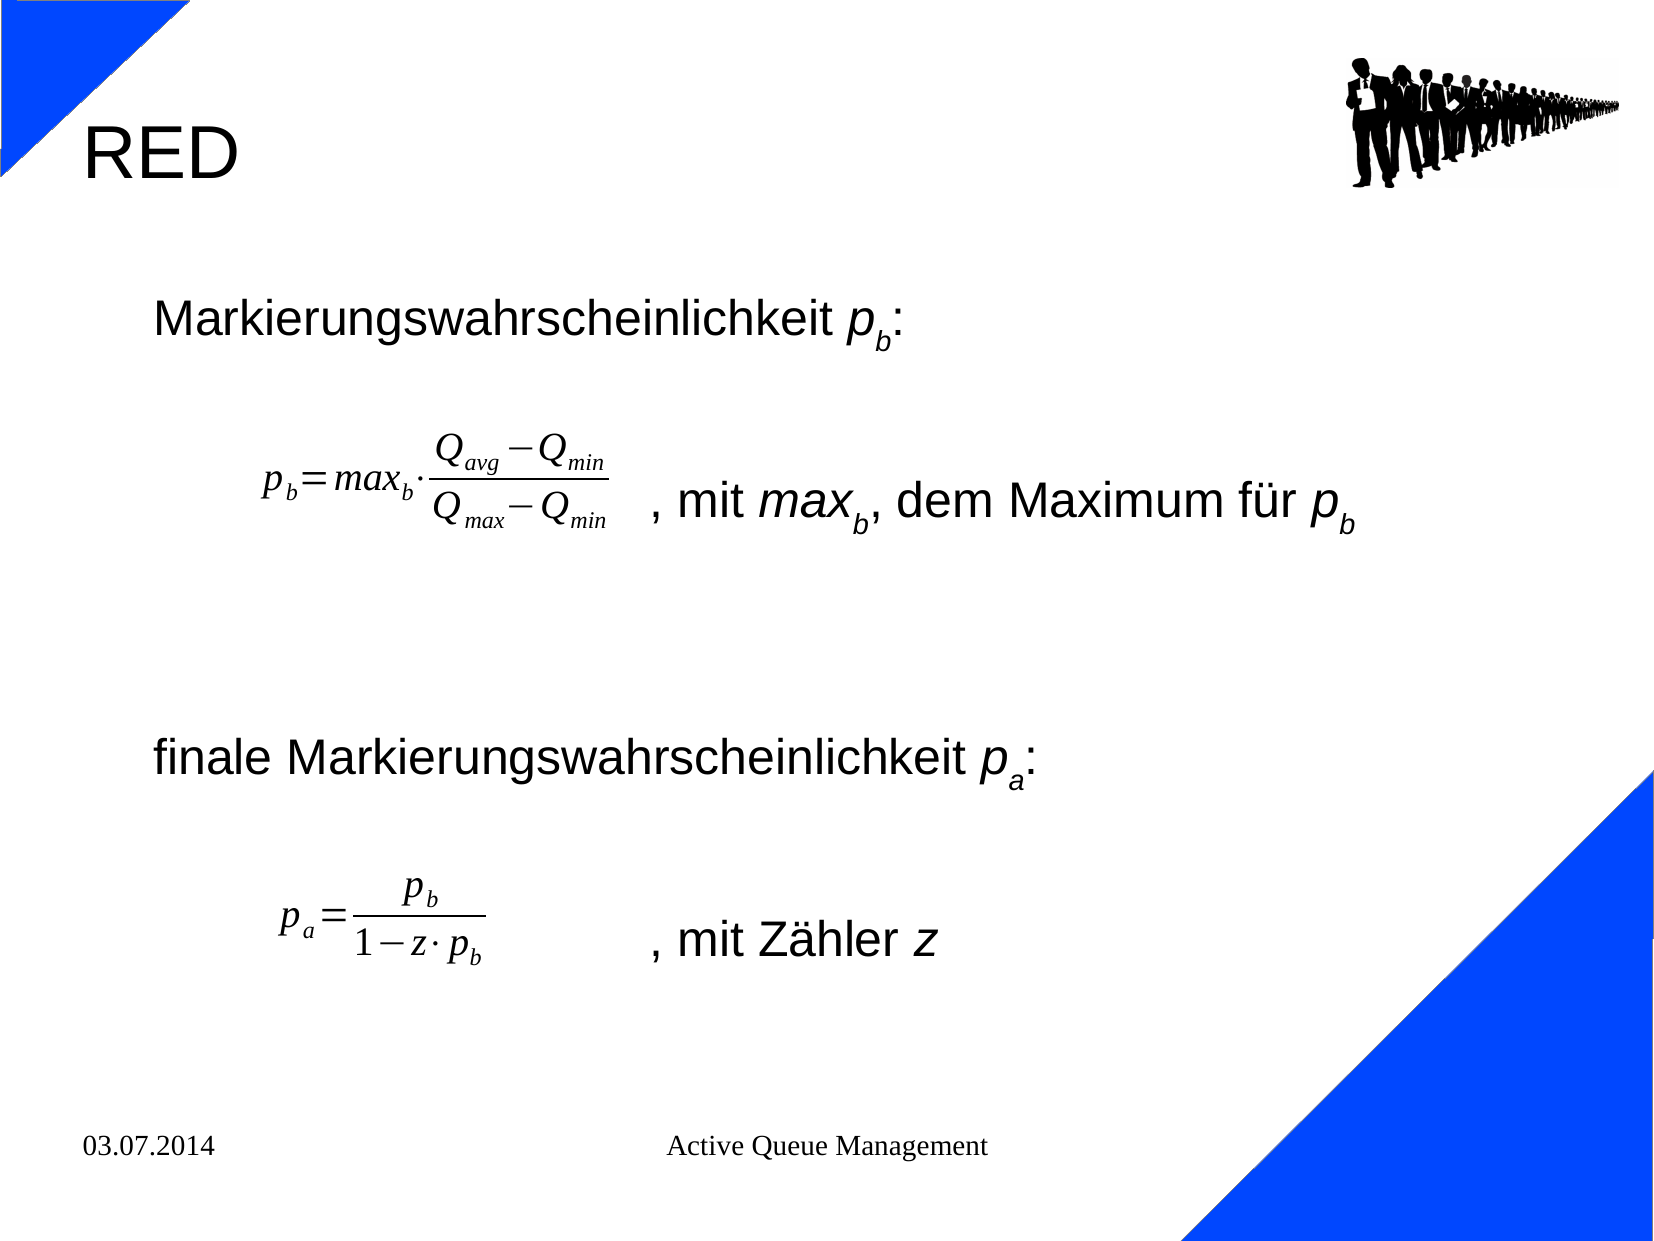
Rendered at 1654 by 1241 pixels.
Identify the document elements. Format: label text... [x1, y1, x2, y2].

picture [1346, 58, 1619, 188]
text_box [1180, 770, 1654, 1241]
title RED [82, 49, 1571, 257]
text_box [0, 0, 190, 177]
list Markierungswahrscheinlichkeit pb: , mit maxb, dem Maximum für pb finale Markierungswahrscheinlichkeit pa: , mit Zähler z [82, 290, 1571, 1109]
chart [248, 425, 621, 535]
chart [265, 862, 497, 973]
